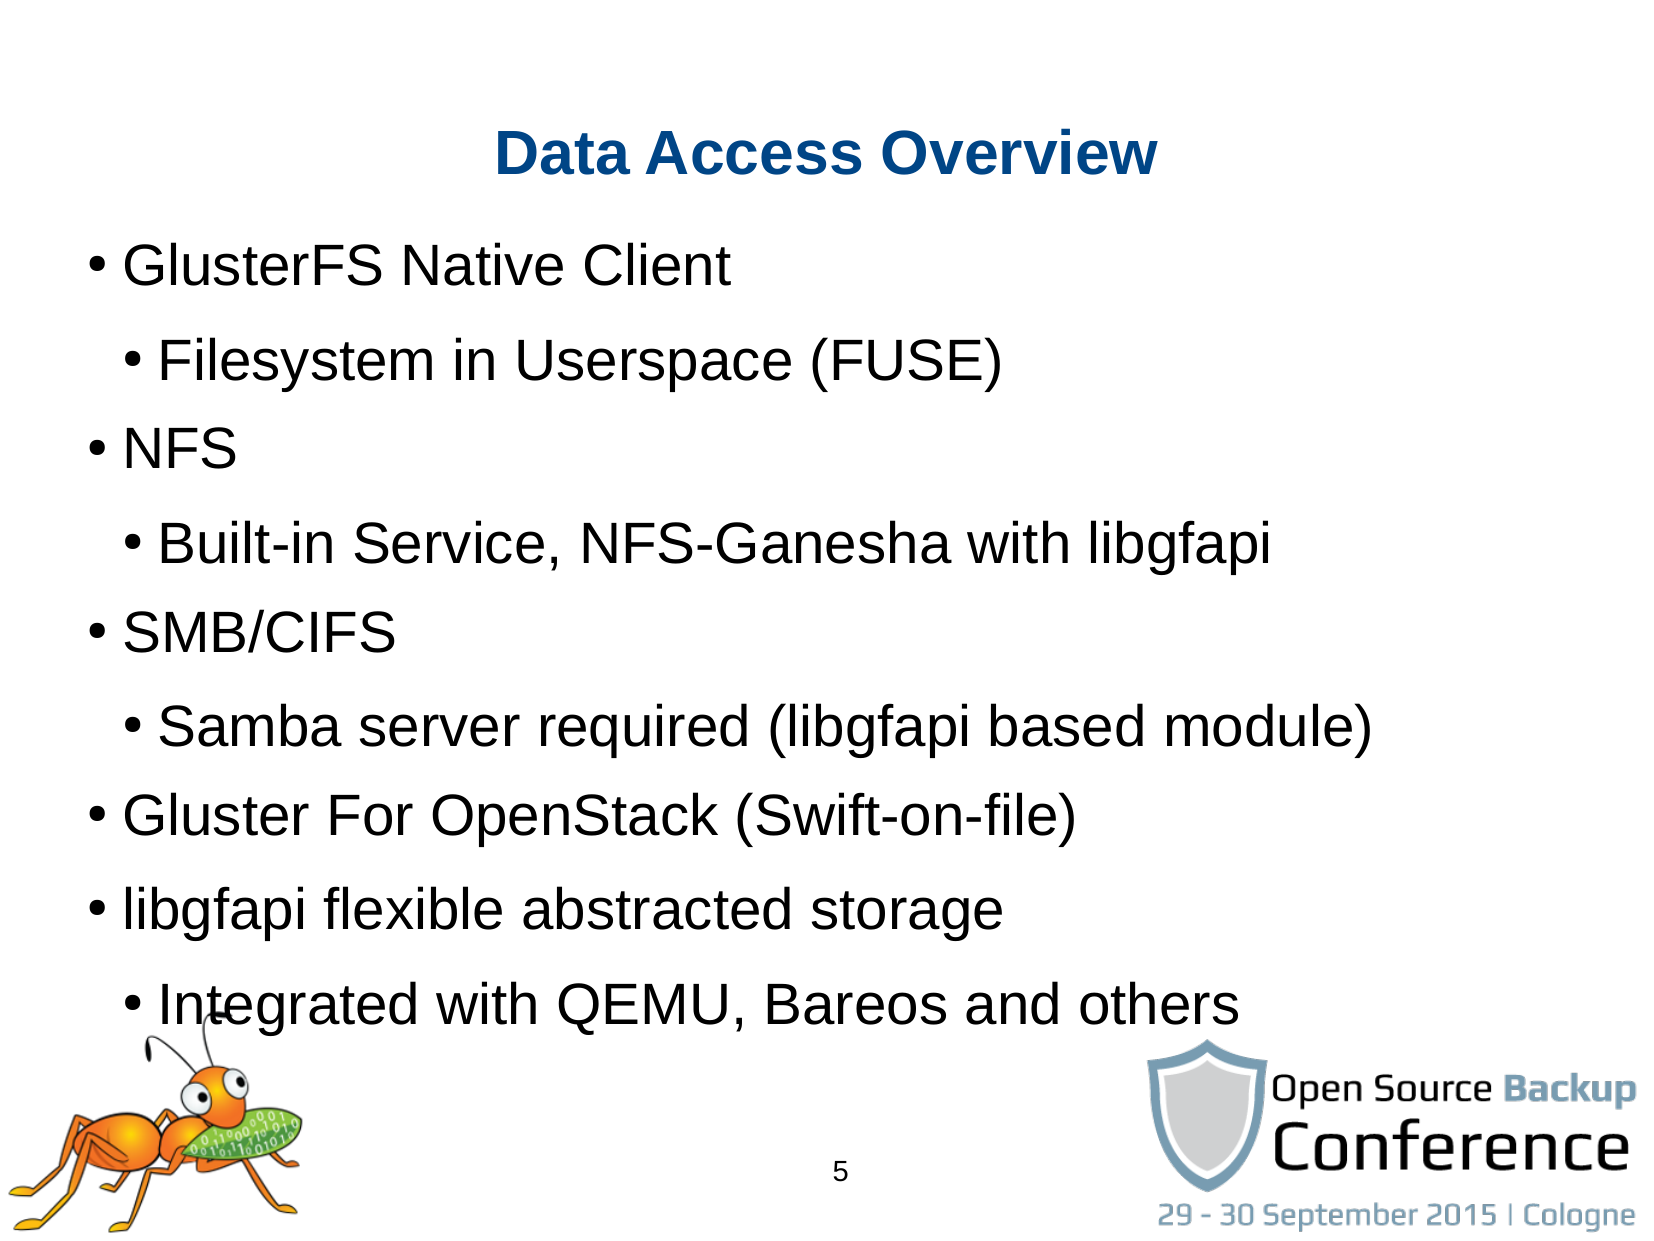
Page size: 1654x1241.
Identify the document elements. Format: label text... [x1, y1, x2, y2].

picture [1132, 1033, 1654, 1241]
picture [5, 1009, 306, 1235]
list GlusterFS Native Client Filesystem in Userspace (FUSE) NFS Built-in Service, NFS-Ganesha with libgfapi SMB/CIFS Samba server required (libgfapi based module) Gluster For OpenStack (Swift-on-file) libgfapi flexible abstracted storage Integrated with QEMU, Bareos and others [86, 232, 1576, 1126]
title Data Access Overview [82, 49, 1571, 257]
